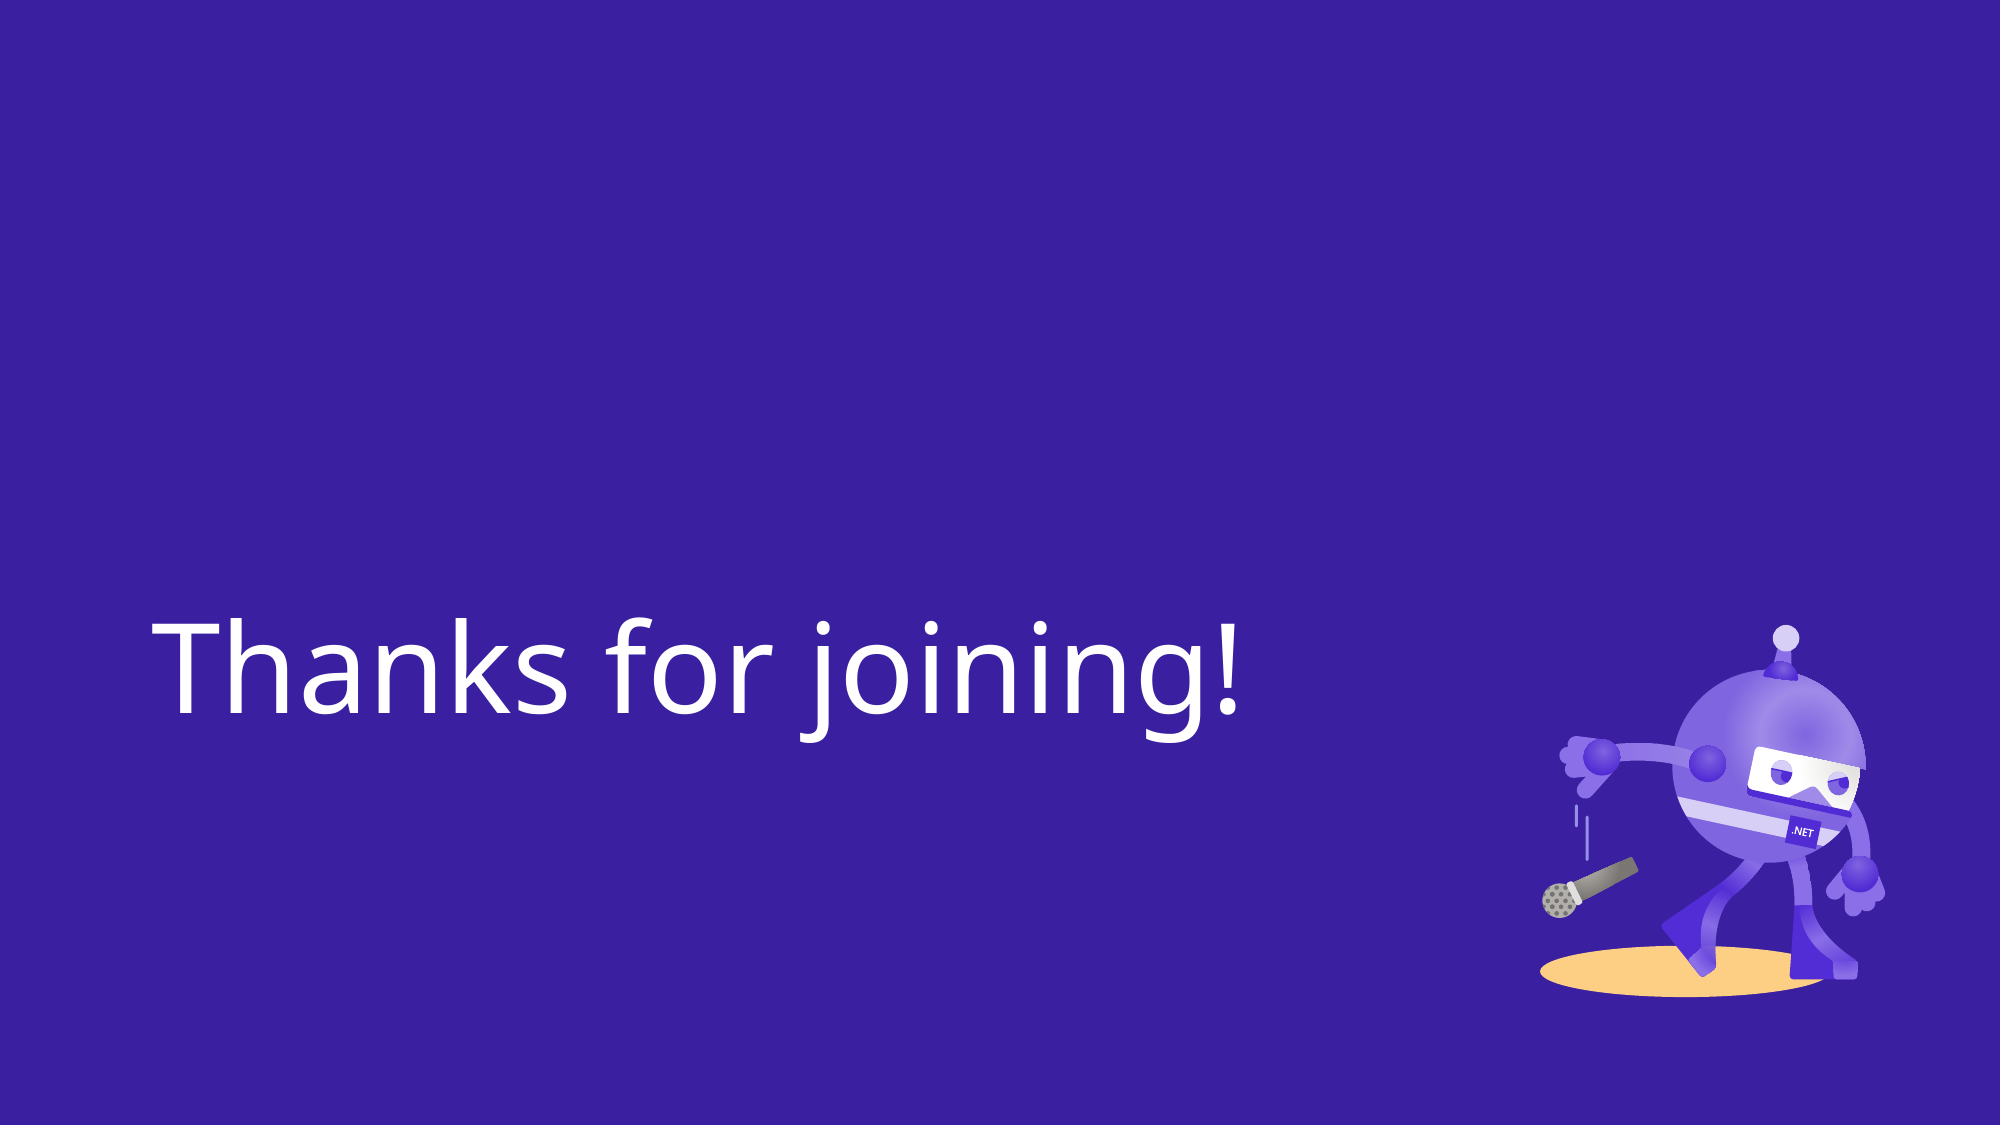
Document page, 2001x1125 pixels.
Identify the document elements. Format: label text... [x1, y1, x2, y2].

title Thanks for joining! [136, 280, 1862, 749]
picture [1538, 623, 1887, 999]
